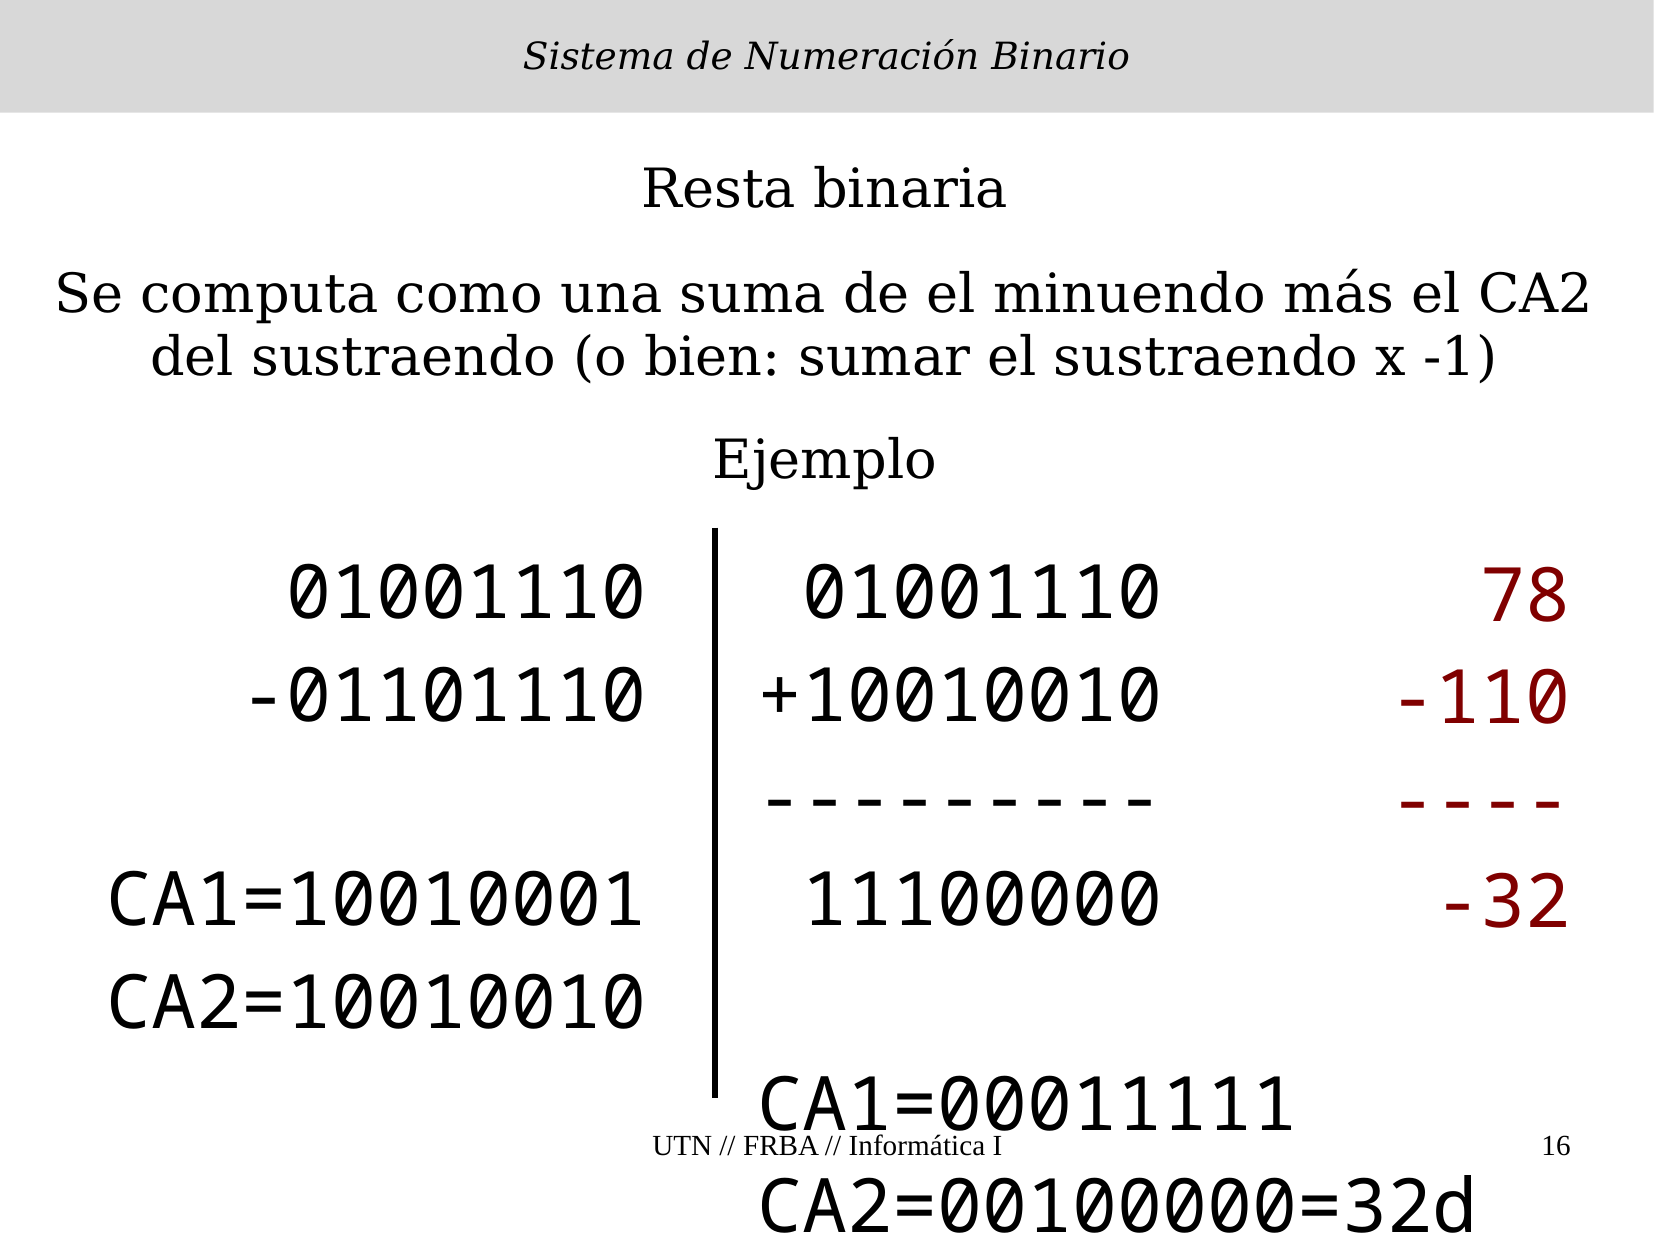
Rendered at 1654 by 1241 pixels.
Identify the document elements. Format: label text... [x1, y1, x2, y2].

text_box Se computa como una suma de el minuendo más el CA2 del sustraendo (o bien: sumar el sustraendo x -1) [37, 254, 1613, 396]
text_box Ejemplo [37, 421, 1613, 500]
text_box 01001110 -01101110 CA1=10010001 CA2=10010010 [91, 531, 692, 922]
text_box Sistema de Numeración Binario [0, 0, 1654, 113]
text_box 01001110 +10010010 --------- 11100000 CA1=00011111 CA2=00100000=32d [742, 531, 1605, 1072]
text_box Resta binaria [37, 150, 1613, 239]
